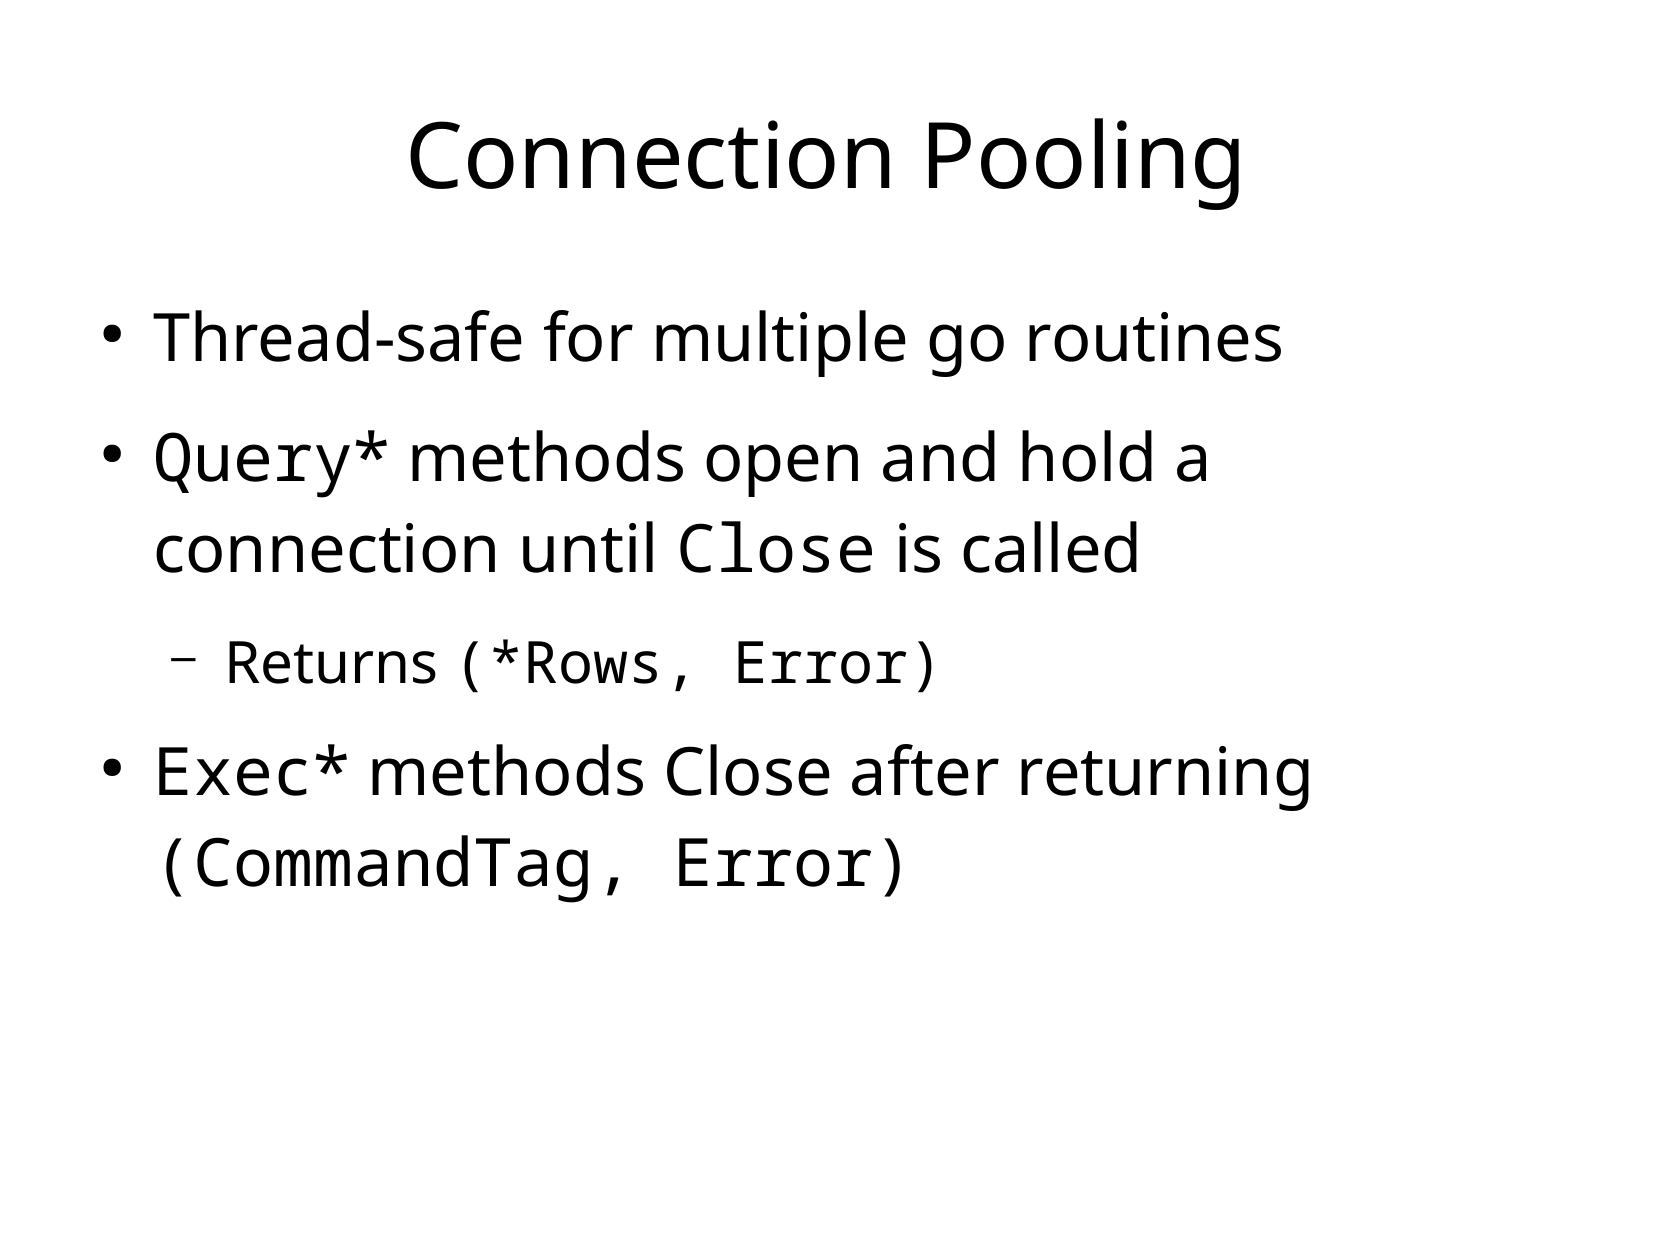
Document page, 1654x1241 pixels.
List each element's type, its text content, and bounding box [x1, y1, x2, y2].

list Thread-safe for multiple go routines Query* methods open and hold a connection until Close is called Returns (*Rows, Error) Exec* methods Close after returning (CommandTag, Error) [82, 290, 1571, 1010]
title Connection Pooling [82, 49, 1571, 257]
